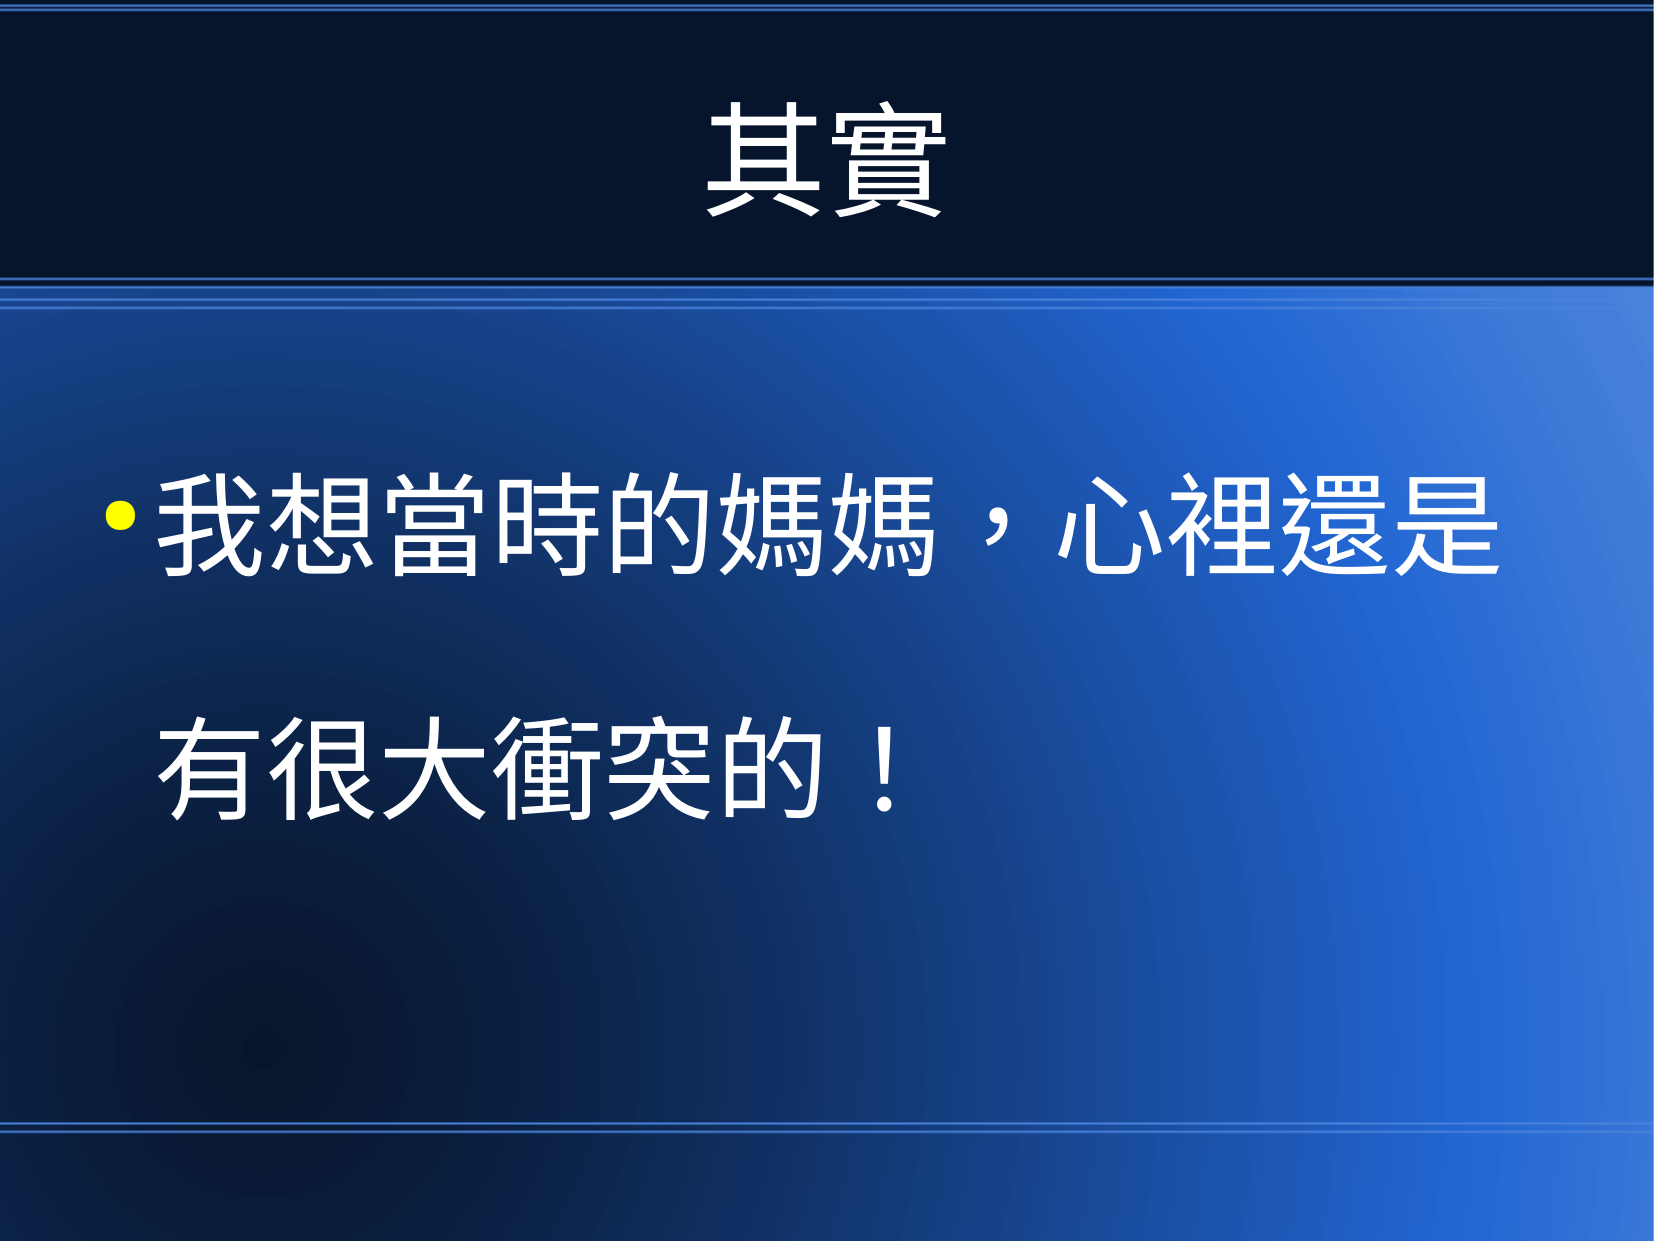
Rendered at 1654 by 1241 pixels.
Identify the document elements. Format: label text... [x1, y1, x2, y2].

list 我想當時的媽媽，心裡還是有很大衝突的！ [82, 355, 1571, 1241]
title 其實 [82, 49, 1571, 257]
picture [0, 0, 1654, 1241]
